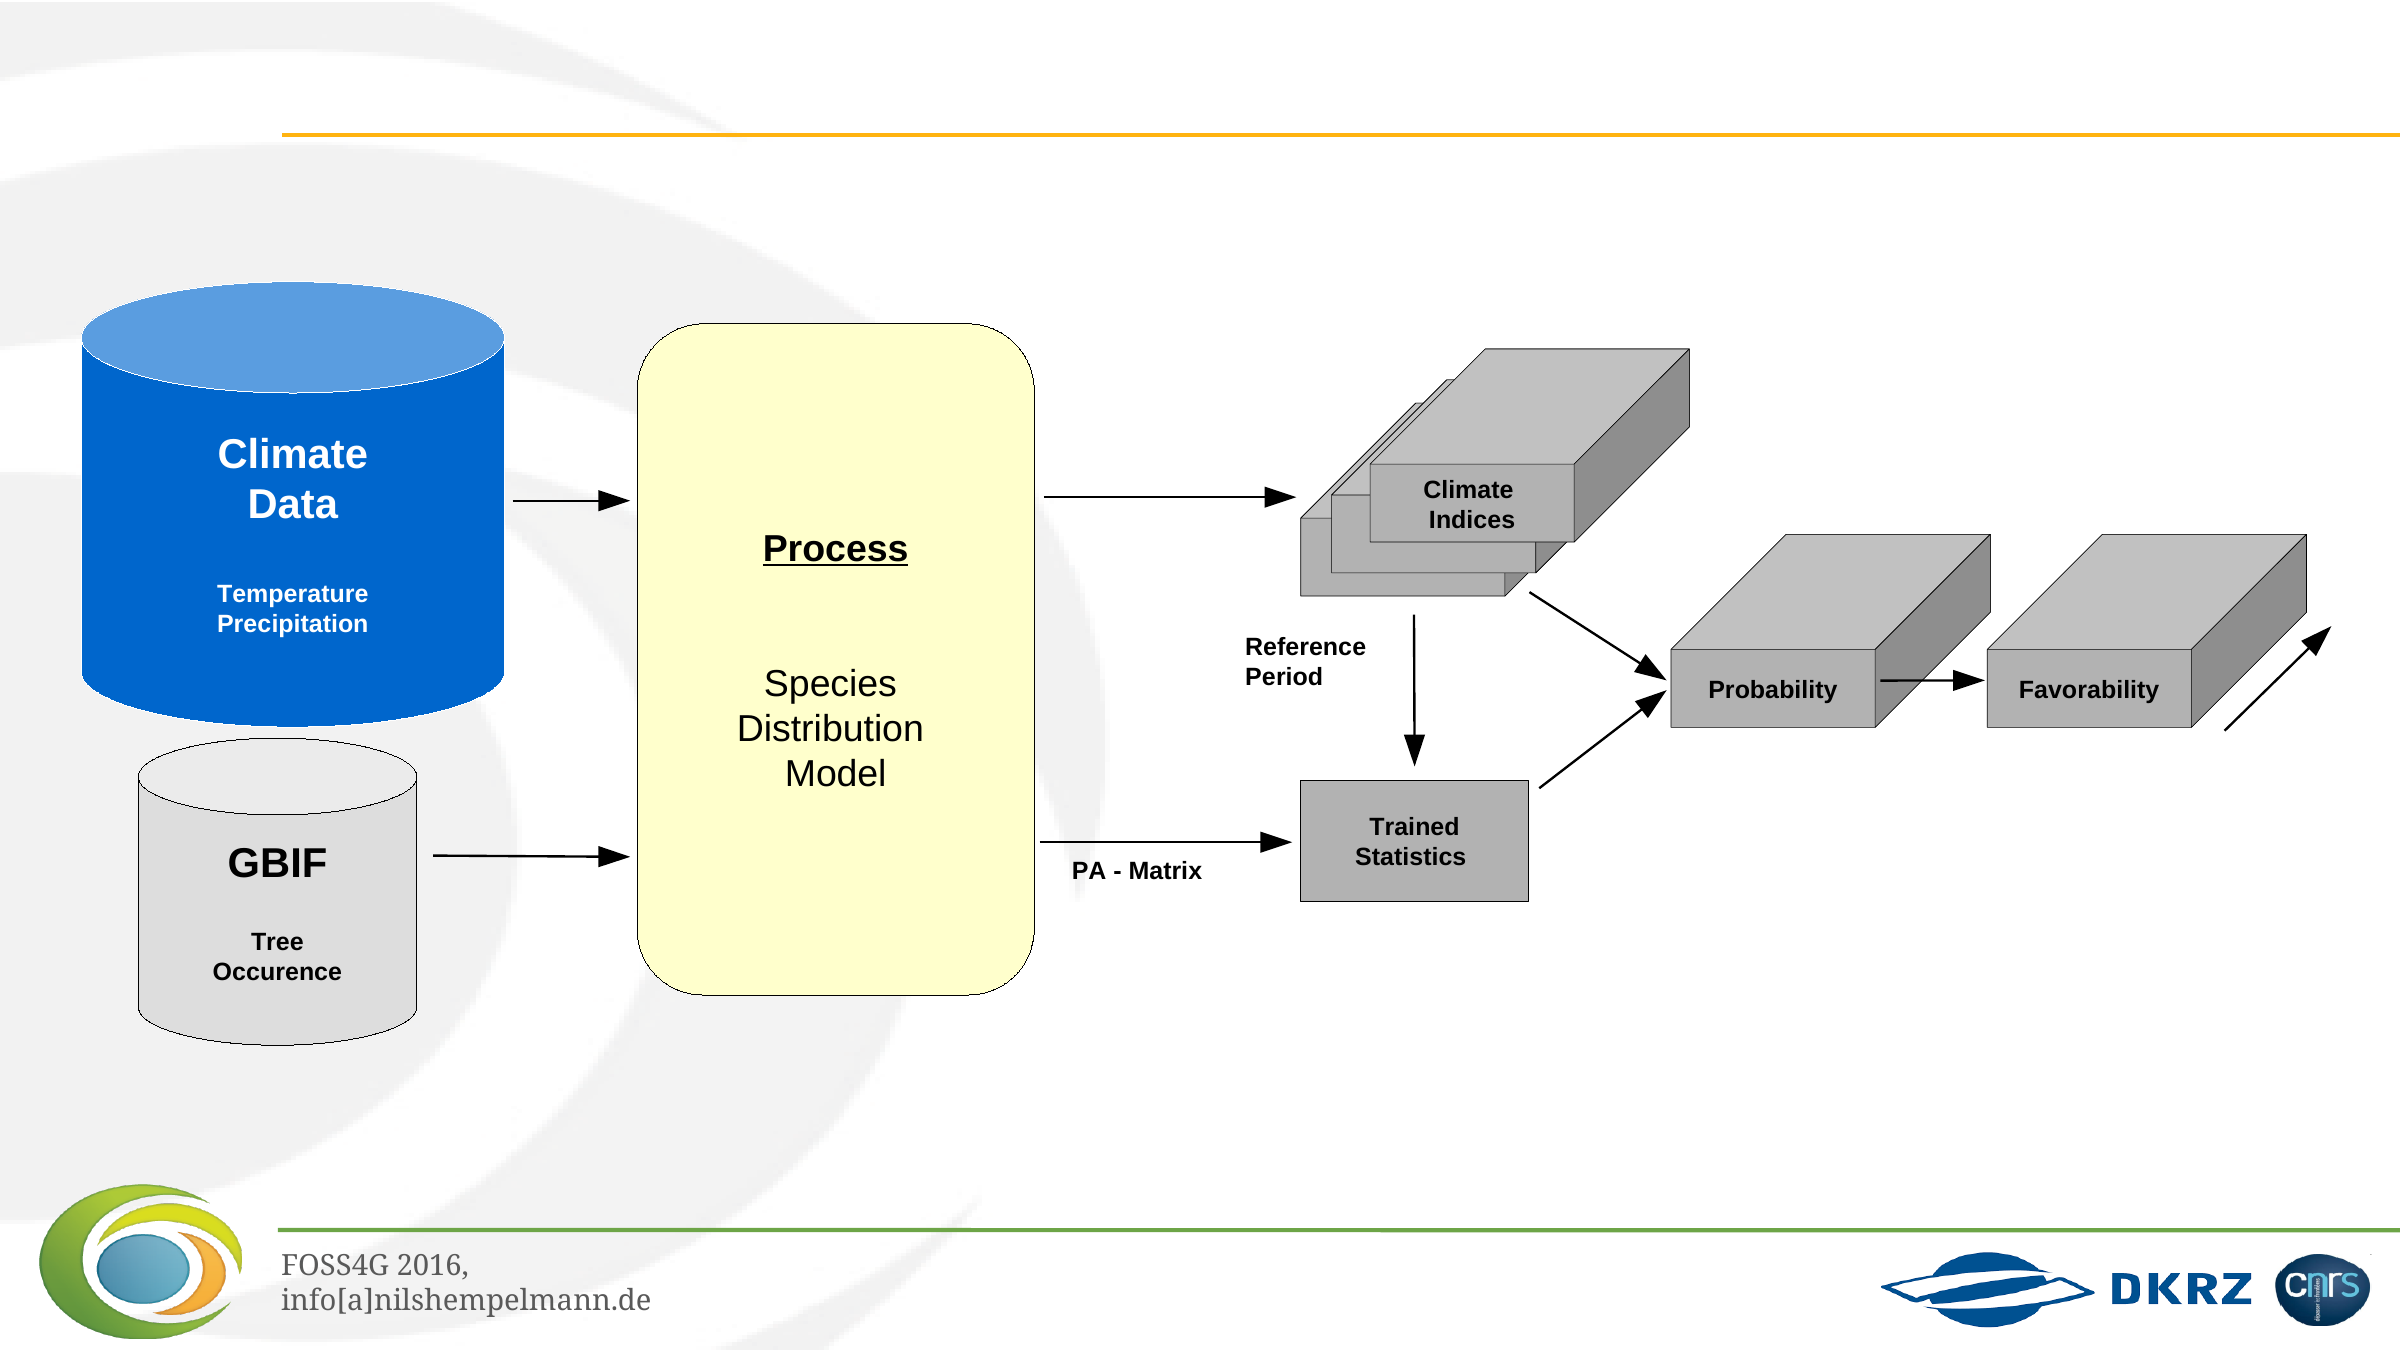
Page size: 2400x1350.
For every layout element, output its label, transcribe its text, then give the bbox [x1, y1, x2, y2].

text_box Favorability [1987, 650, 2191, 728]
picture [0, 0, 2400, 1350]
text_box [1300, 496, 1566, 597]
text_box Reference Period [1230, 622, 1437, 717]
text_box Trained Statistics [1300, 780, 1529, 902]
text_box Process Species Distribution Model [637, 323, 1035, 996]
text_box PA - Matrix [1057, 847, 1280, 904]
text_box Climate Indices [1370, 465, 1574, 543]
text_box Climate Data Temperature Precipitation [81, 341, 505, 728]
text_box GBIF Tree Occurence [138, 781, 417, 1046]
text_box Probability [1671, 650, 1875, 728]
